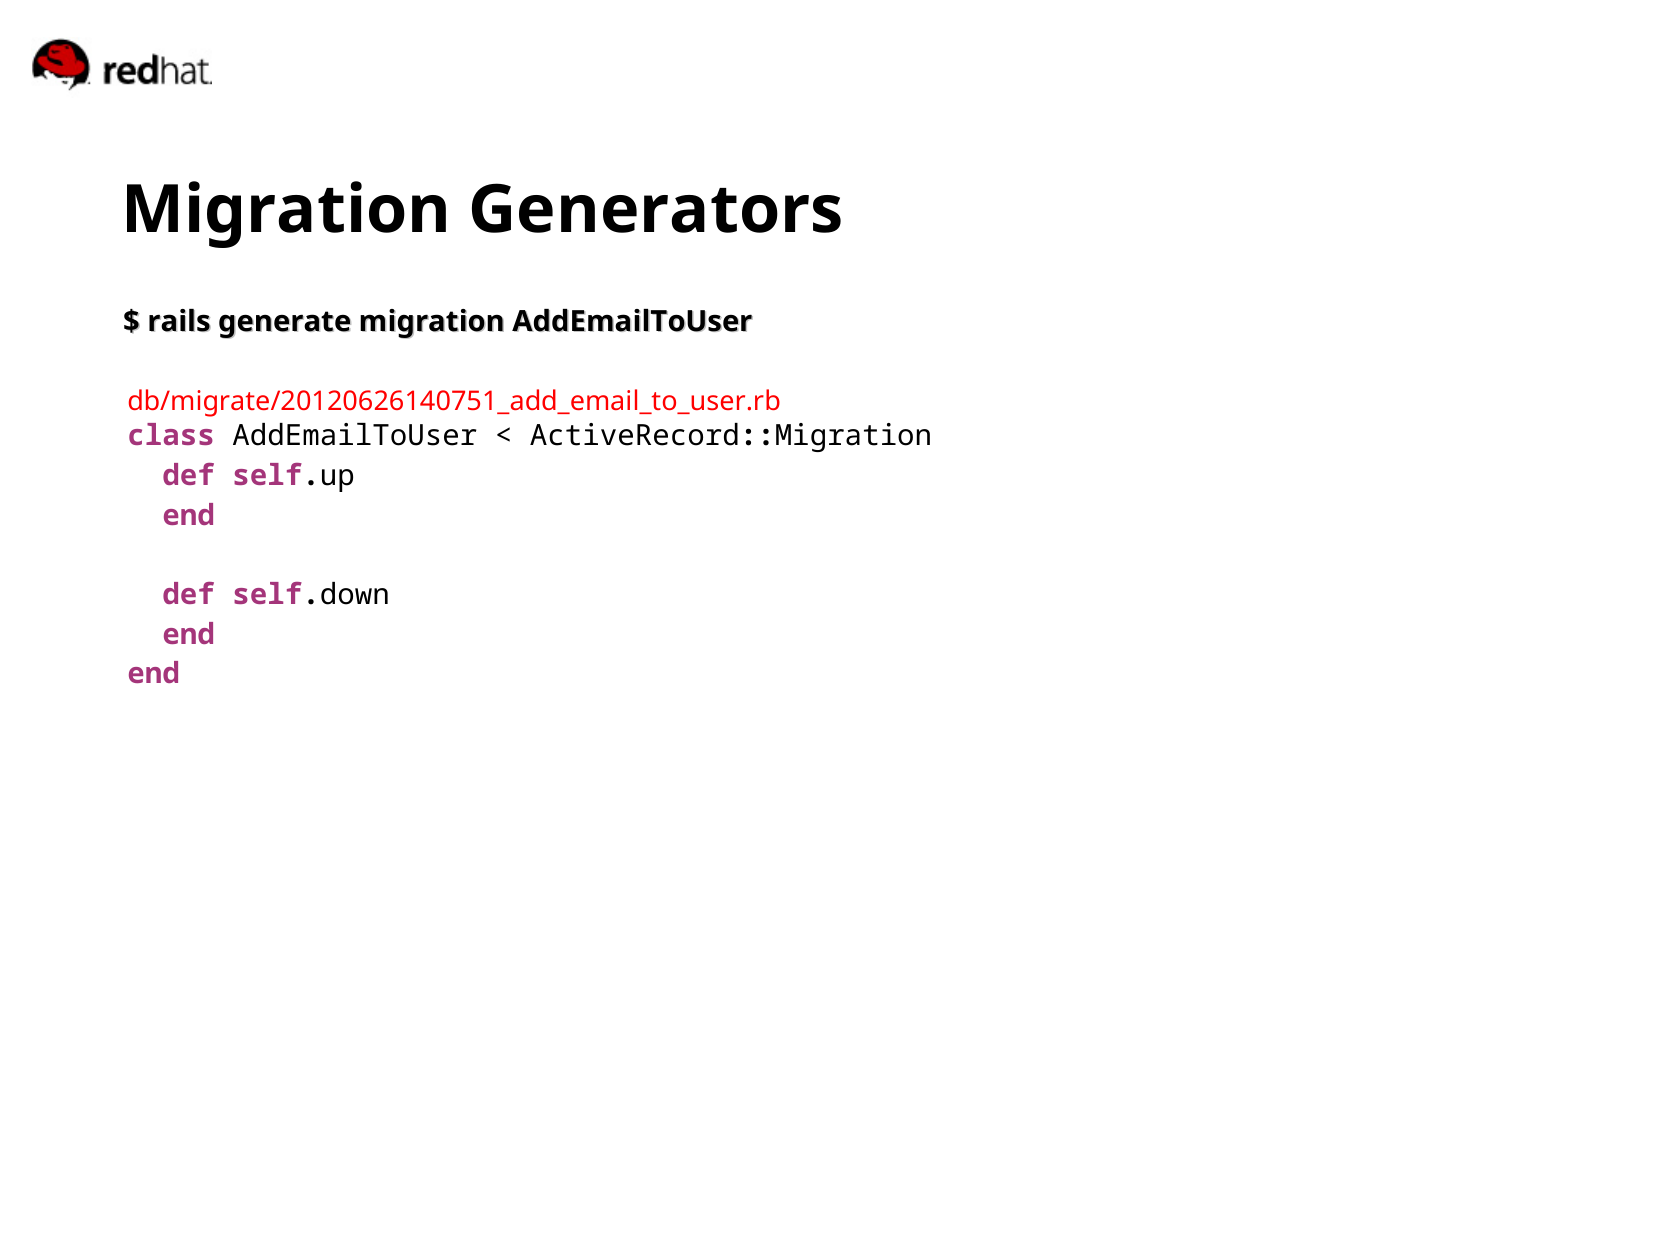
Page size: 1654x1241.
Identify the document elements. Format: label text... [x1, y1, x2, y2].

picture [31, 37, 212, 98]
text_box db/migrate/20120626140751_add_email_to_user.rb [127, 381, 868, 415]
text_box $ rails generate migration AddEmailToUser [0, 300, 788, 336]
title Migration Generators [121, 102, 1534, 310]
text_box class AddEmailToUser < ActiveRecord::Migration def self.up end def self.down end end [127, 414, 1239, 655]
